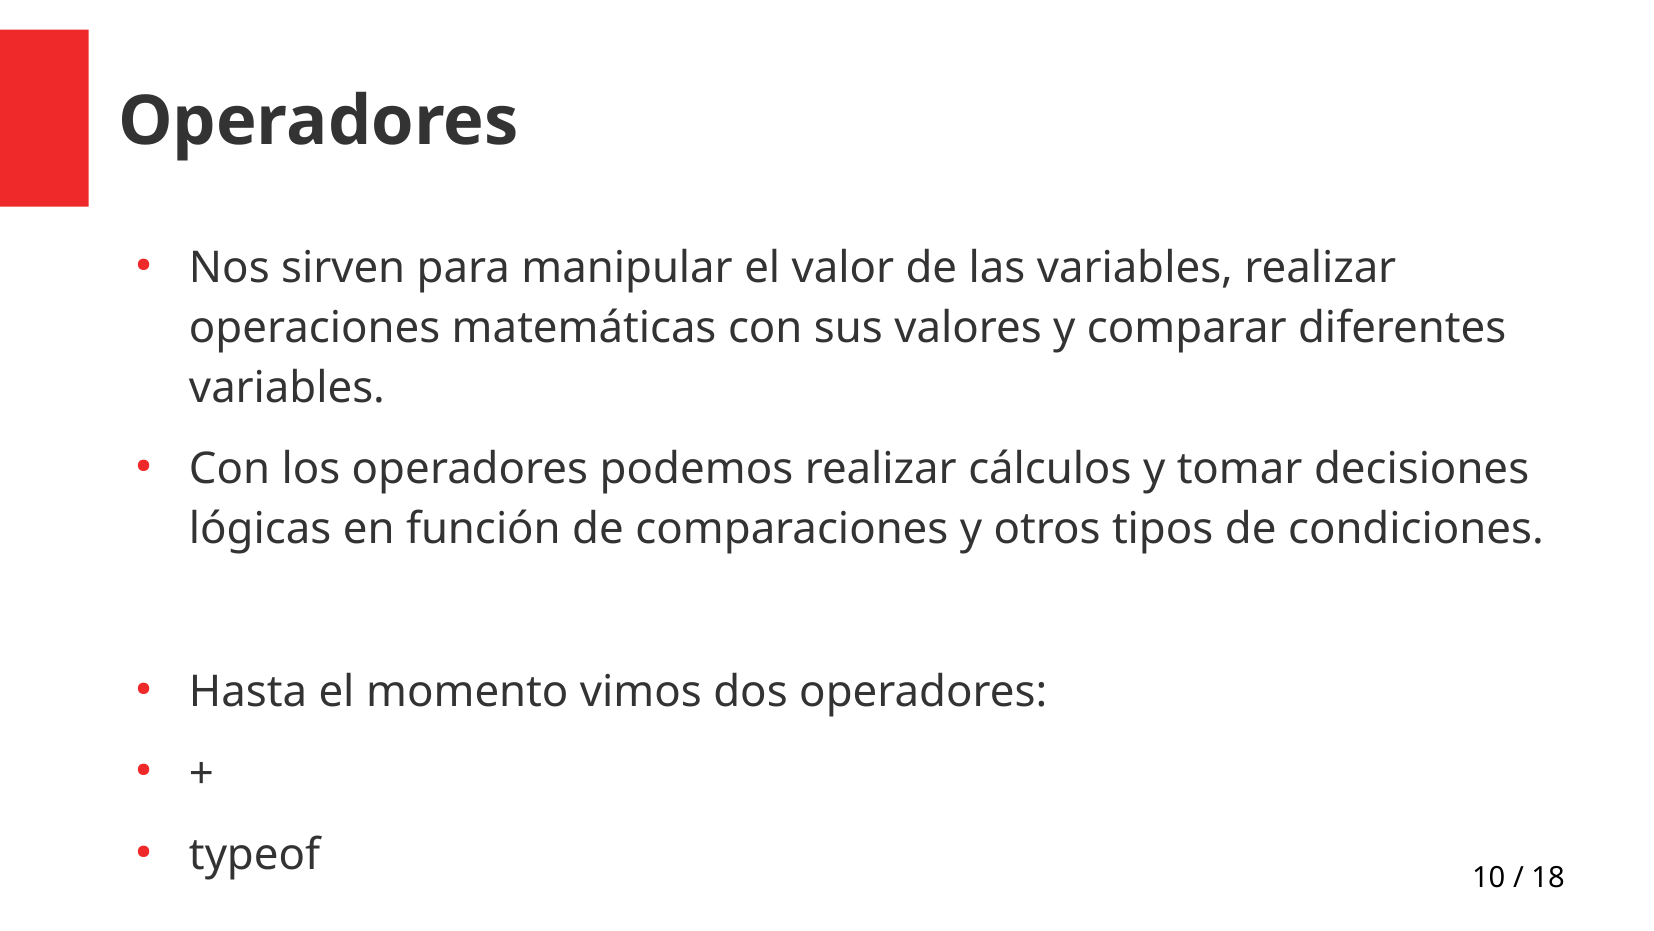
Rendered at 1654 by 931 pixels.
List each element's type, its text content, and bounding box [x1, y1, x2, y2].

title Operadores [118, 29, 1595, 207]
list Nos sirven para manipular el valor de las variables, realizar operaciones matemáticas con sus valores y comparar diferentes variables. Con los operadores podemos realizar cálculos y tomar decisiones lógicas en función de comparaciones y otros tipos de condiciones. Hasta el momento vimos dos operadores: + typeof [118, 236, 1595, 798]
